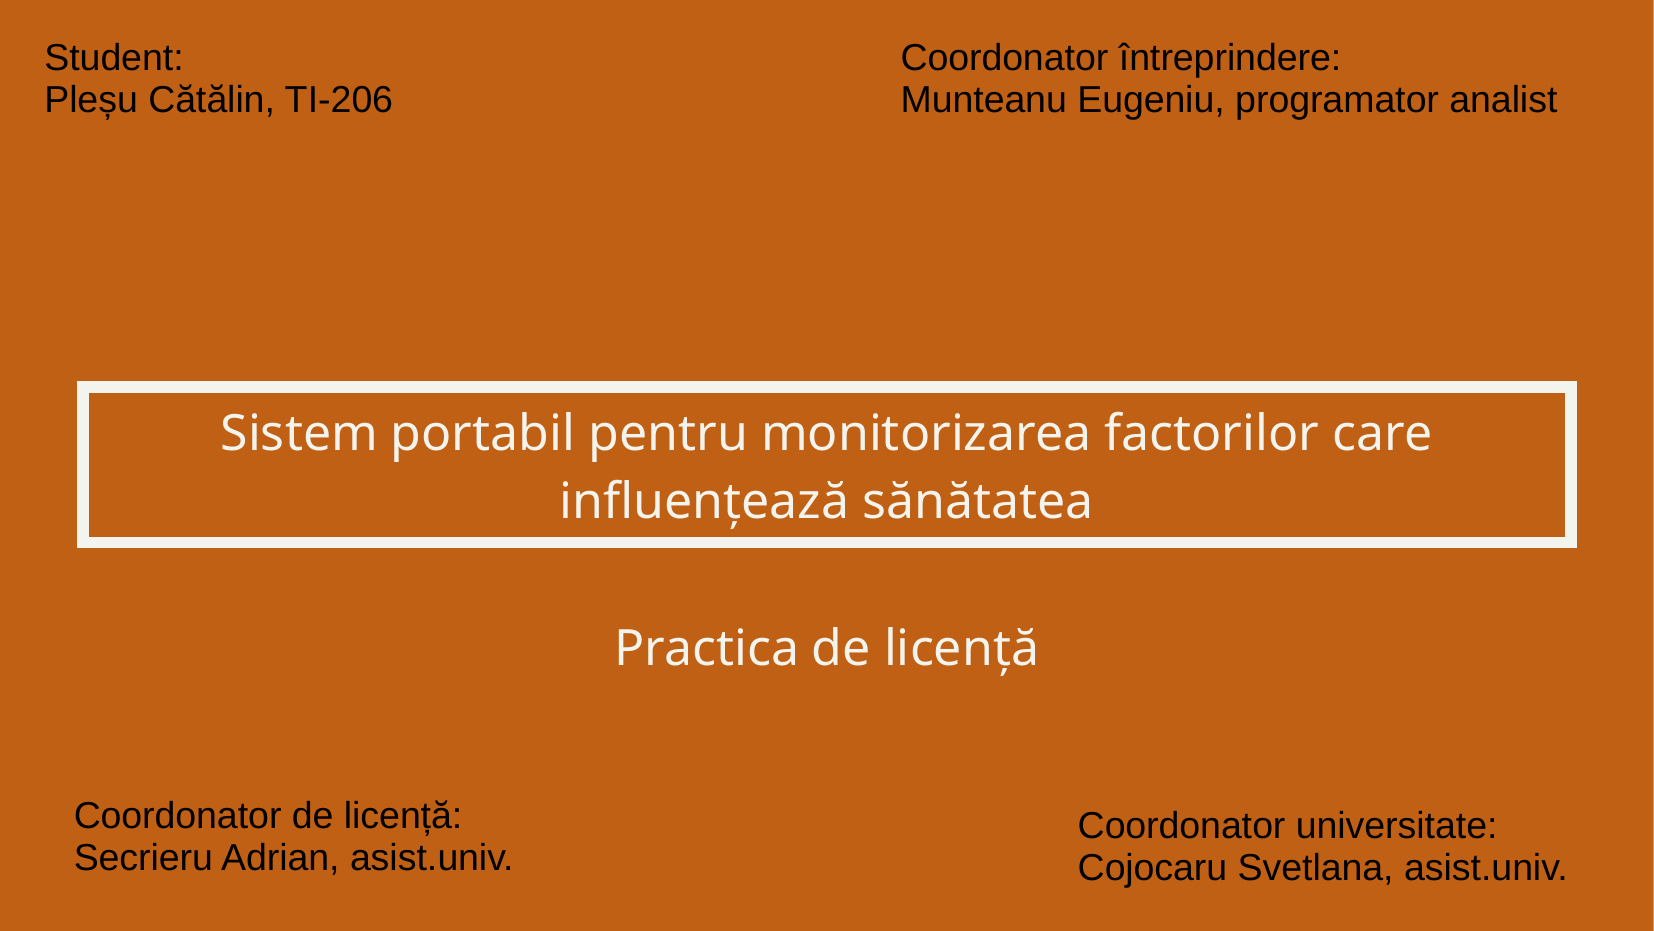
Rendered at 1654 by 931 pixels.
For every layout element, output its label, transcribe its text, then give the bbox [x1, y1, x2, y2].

picture [0, 0, 1654, 931]
text_box Coordonator întreprindere: Munteanu Eugeniu, programator analist [885, 29, 1625, 171]
text_box Coordonator universitate: Cojocaru Svetlana, asist.univ. [1062, 797, 1625, 916]
subtitle Practica de licență [82, 577, 1571, 715]
text_box Student: Pleșu Cătălin, TI-206 [29, 29, 559, 129]
title Sistem portabil pentru monitorizarea factorilor care influențează sănătatea [82, 387, 1571, 543]
text_box Coordonator de licență: Secrieru Adrian, asist.univ. [59, 787, 562, 886]
